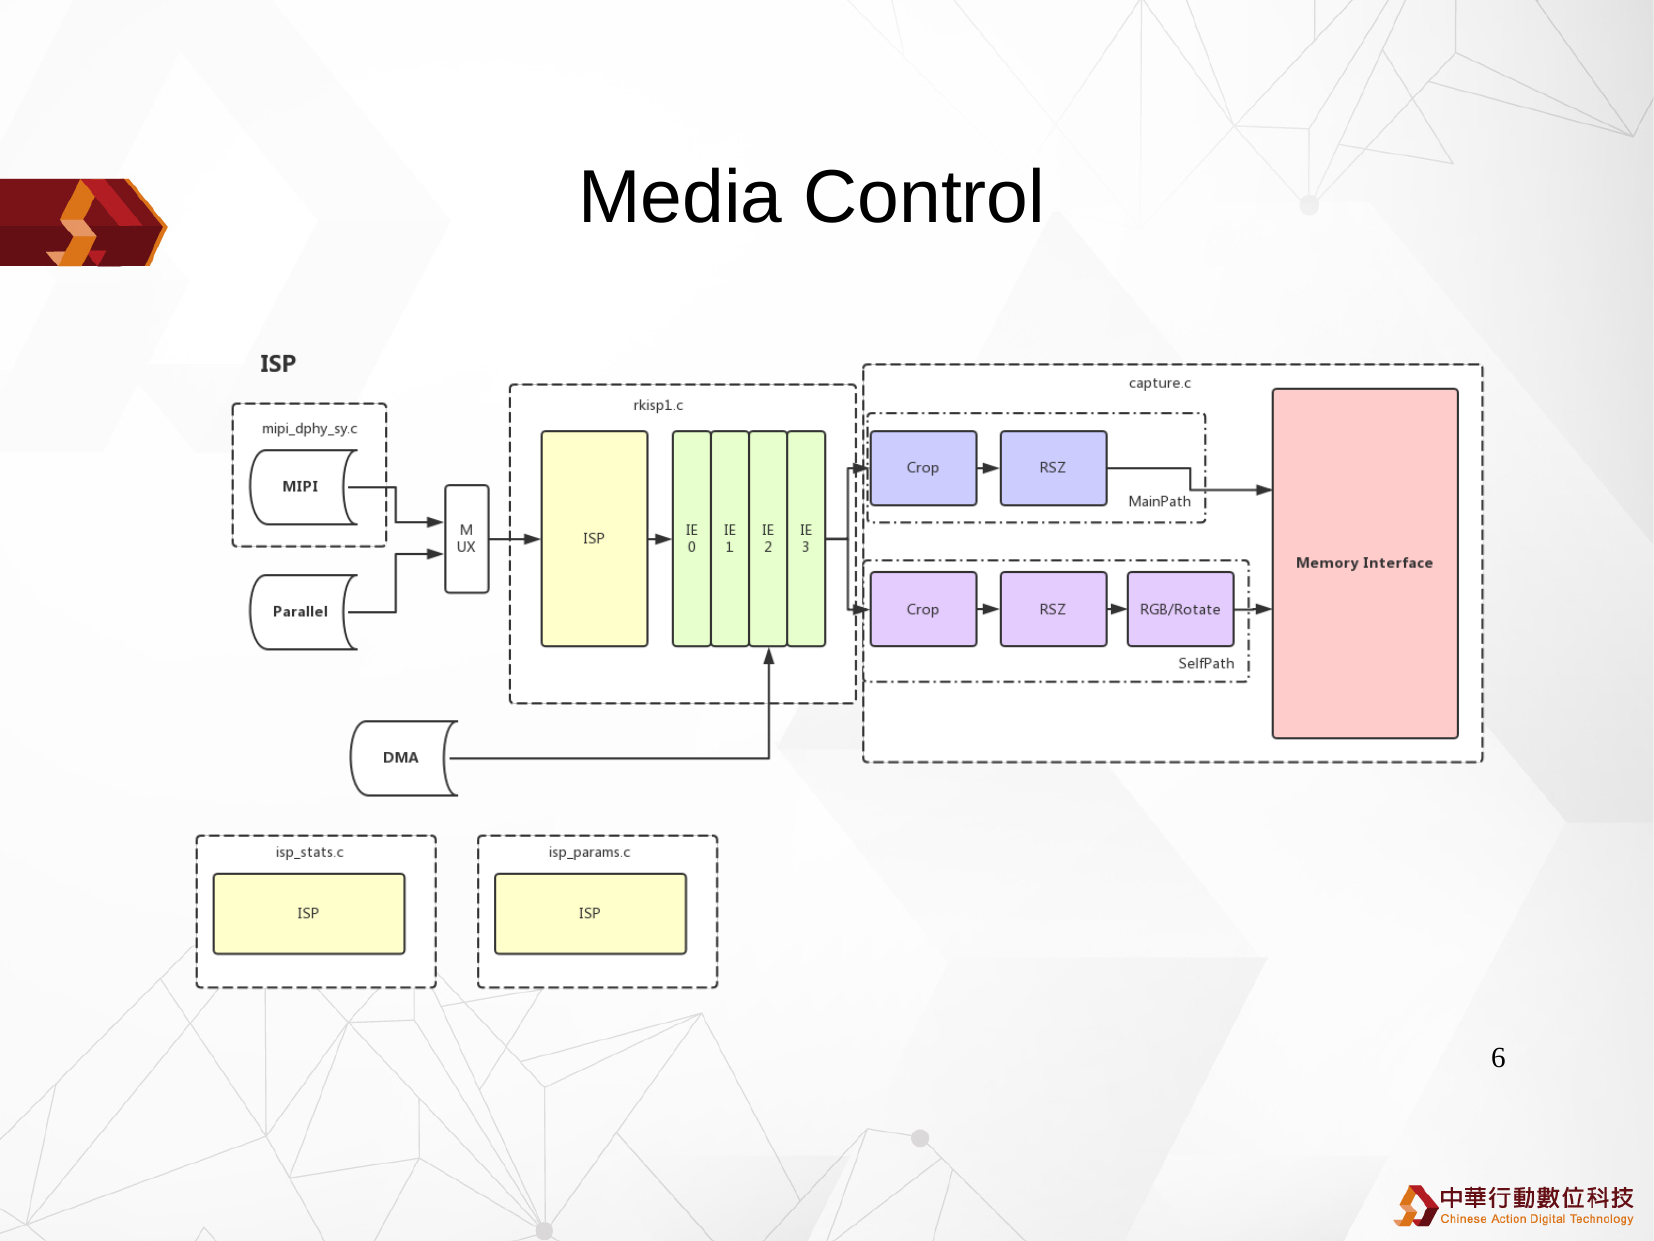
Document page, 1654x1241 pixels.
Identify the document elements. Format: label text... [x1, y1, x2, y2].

picture [0, 0, 1654, 1241]
title Media Control [118, 112, 1506, 281]
